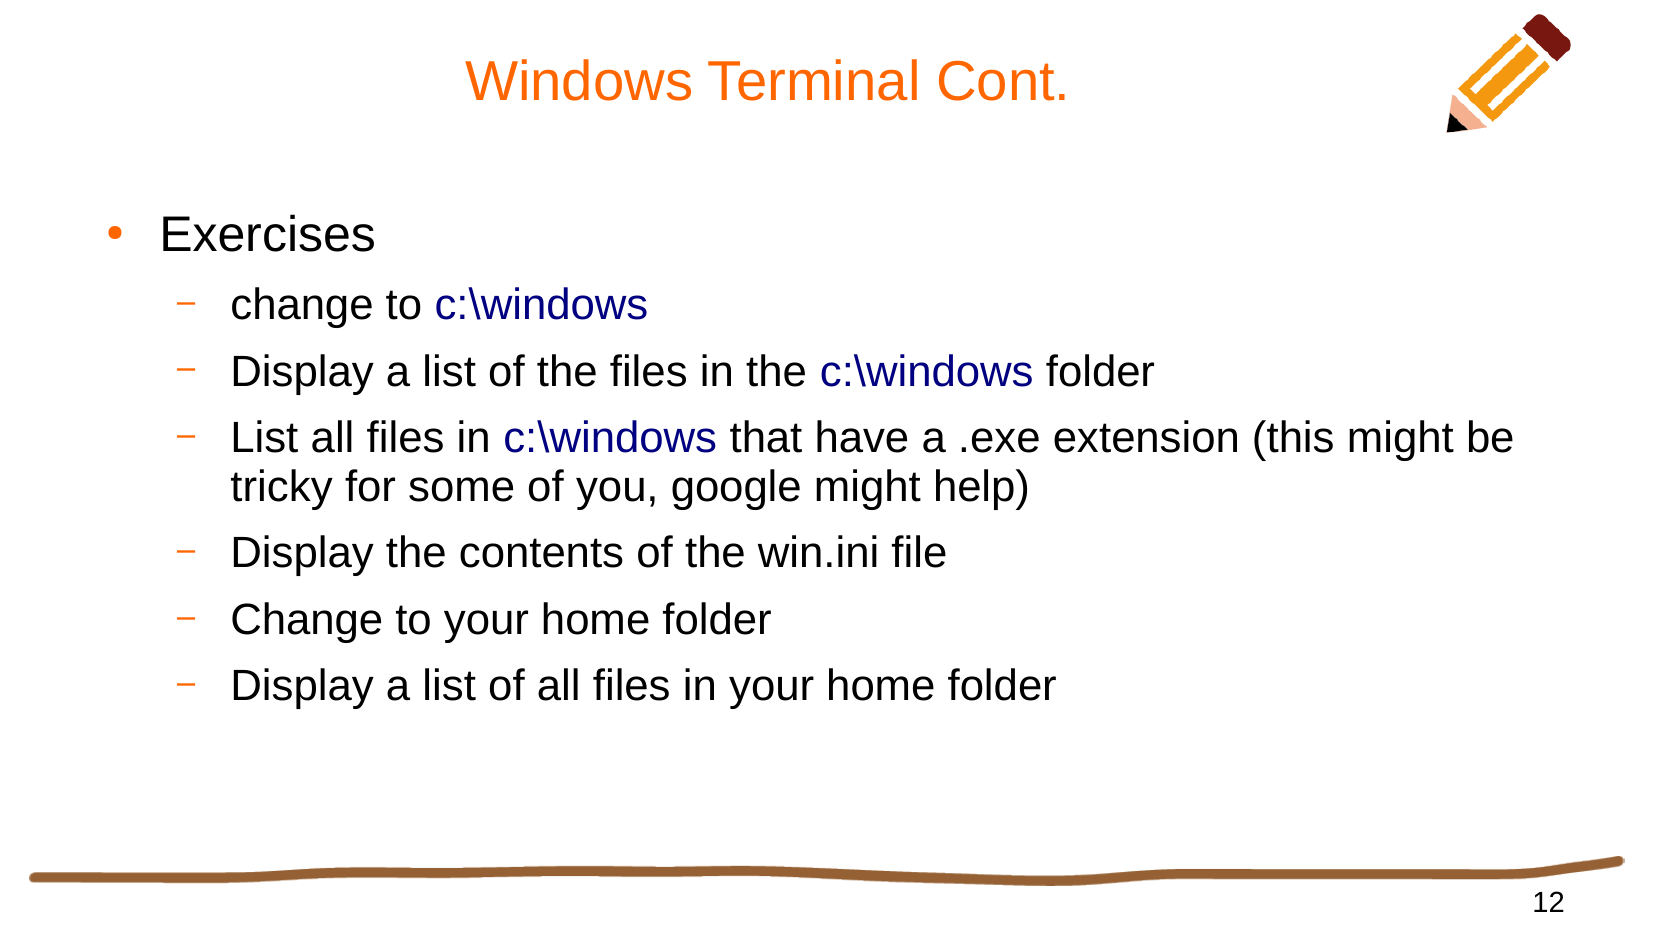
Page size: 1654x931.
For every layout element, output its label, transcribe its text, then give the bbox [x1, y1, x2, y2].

title Windows Terminal Cont. [88, 29, 1447, 133]
picture [1446, 14, 1571, 133]
list Exercises change to c:\windows Display a list of the files in the c:\windows folder List all files in c:\windows that have a .exe extension (this might be tricky for some of you, google might help) Display the contents of the win.ini file Change to your home folder Display a list of all files in your home folder [88, 206, 1595, 857]
picture [29, 856, 1625, 886]
